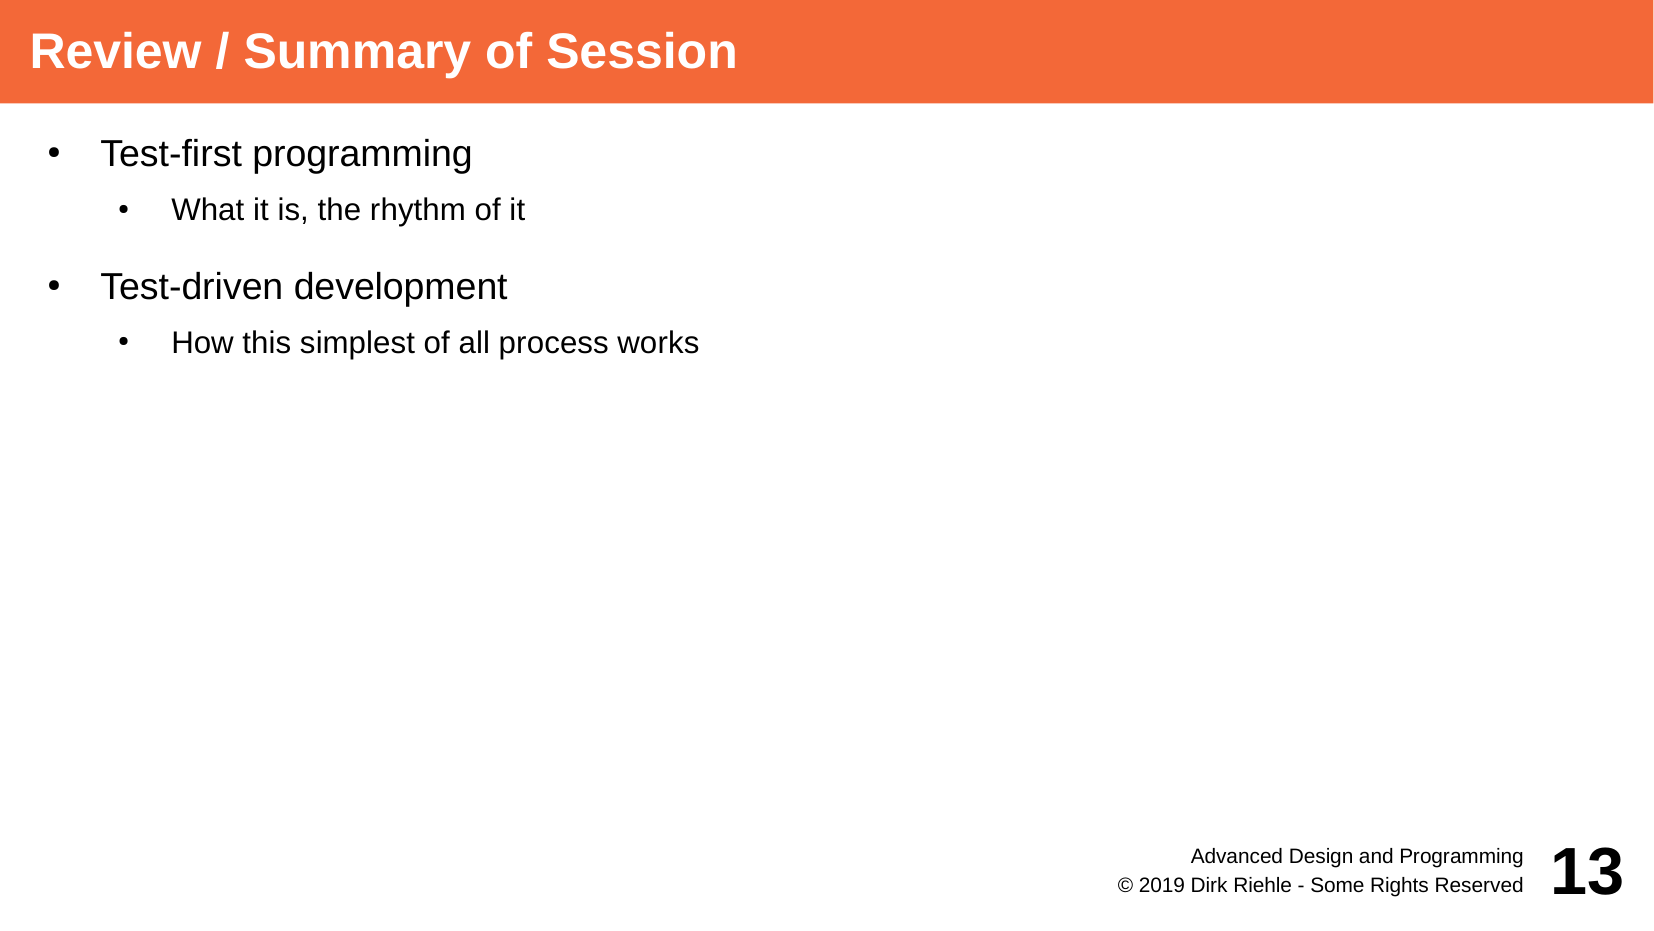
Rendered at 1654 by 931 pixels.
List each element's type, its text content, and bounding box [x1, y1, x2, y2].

title Review / Summary of Session [0, 0, 1654, 104]
list Test-first programming What it is, the rhythm of it Test-driven development How this simplest of all process works [29, 132, 1625, 813]
